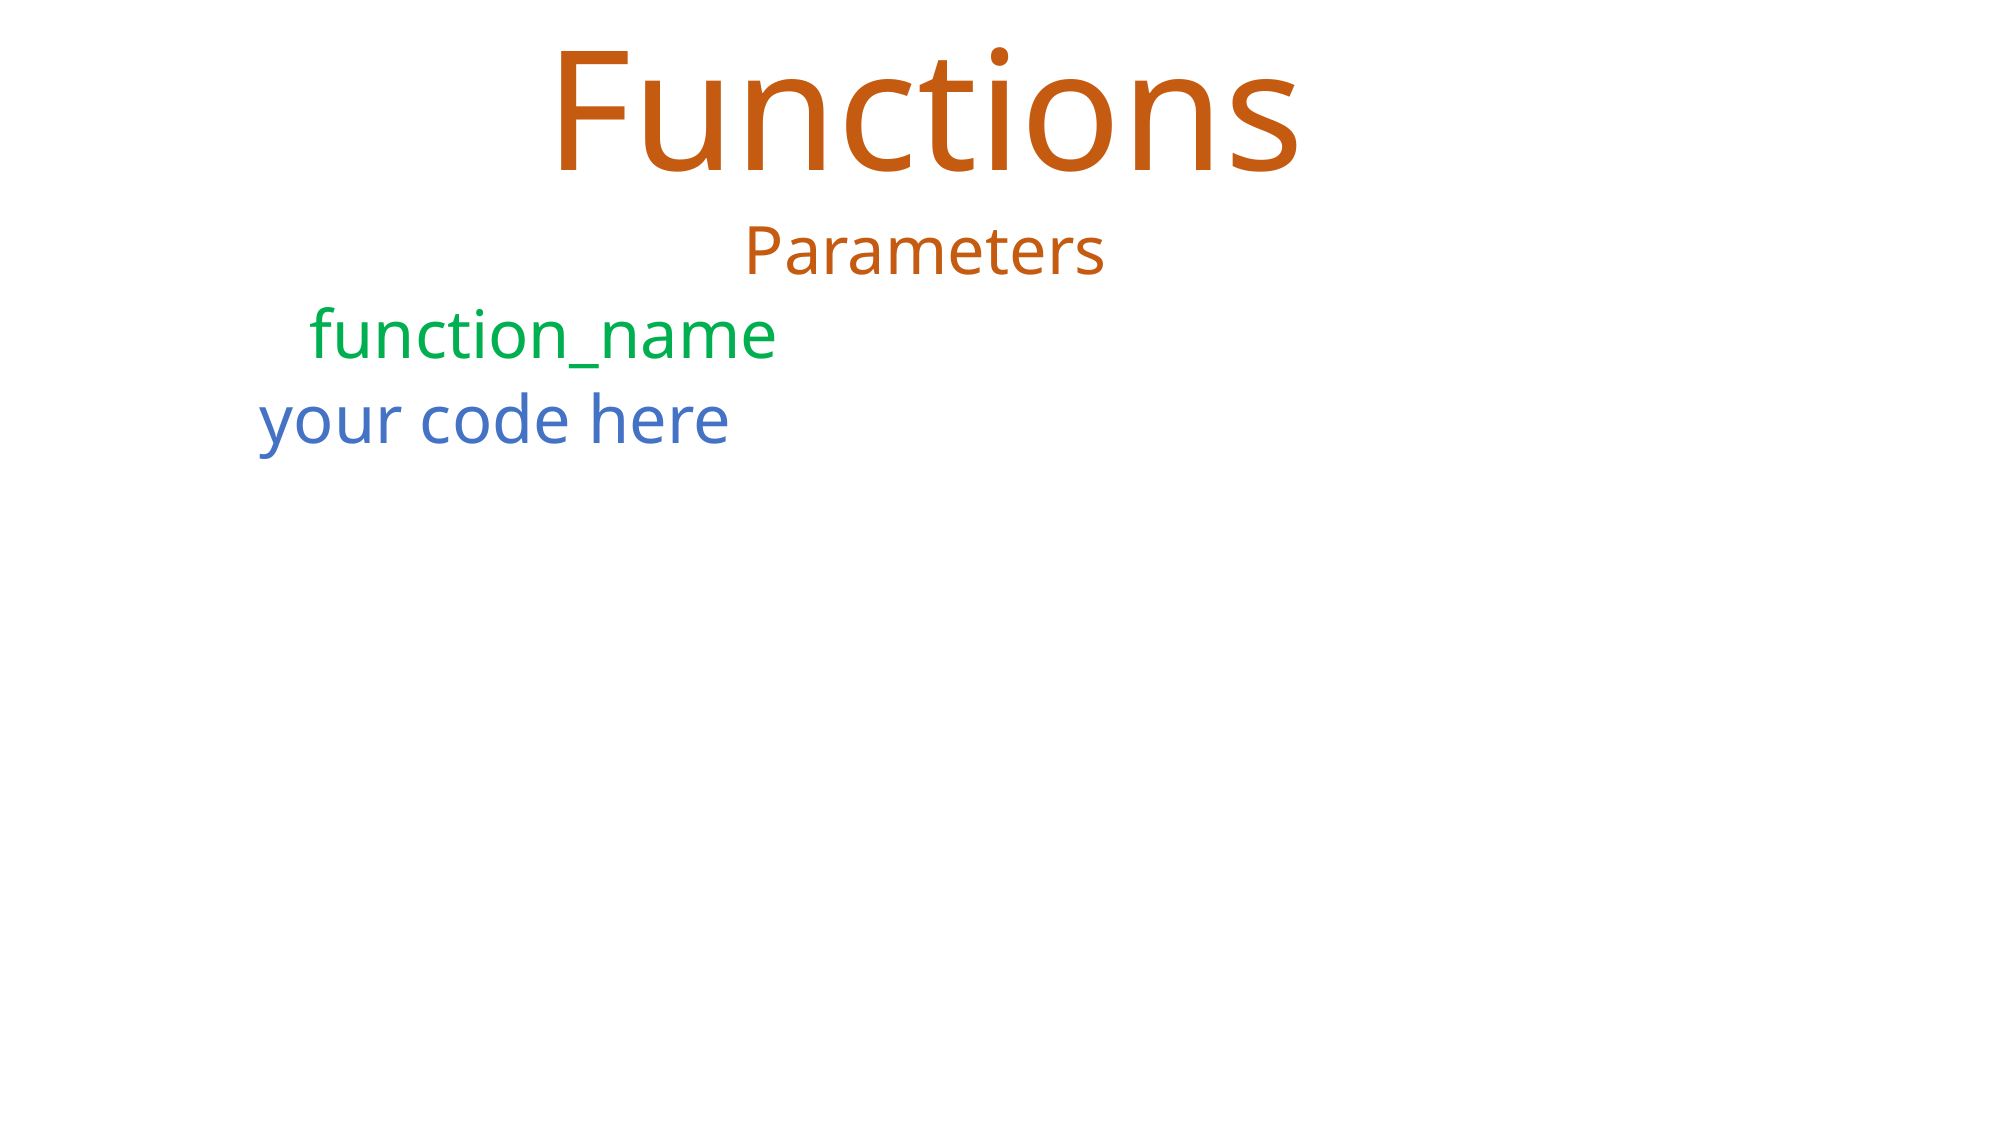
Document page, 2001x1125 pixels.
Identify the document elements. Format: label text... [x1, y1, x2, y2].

list Functions Parameters def <function_name>(<param_1>, <param_2>, ...): <your code here> [137, 34, 1863, 1088]
